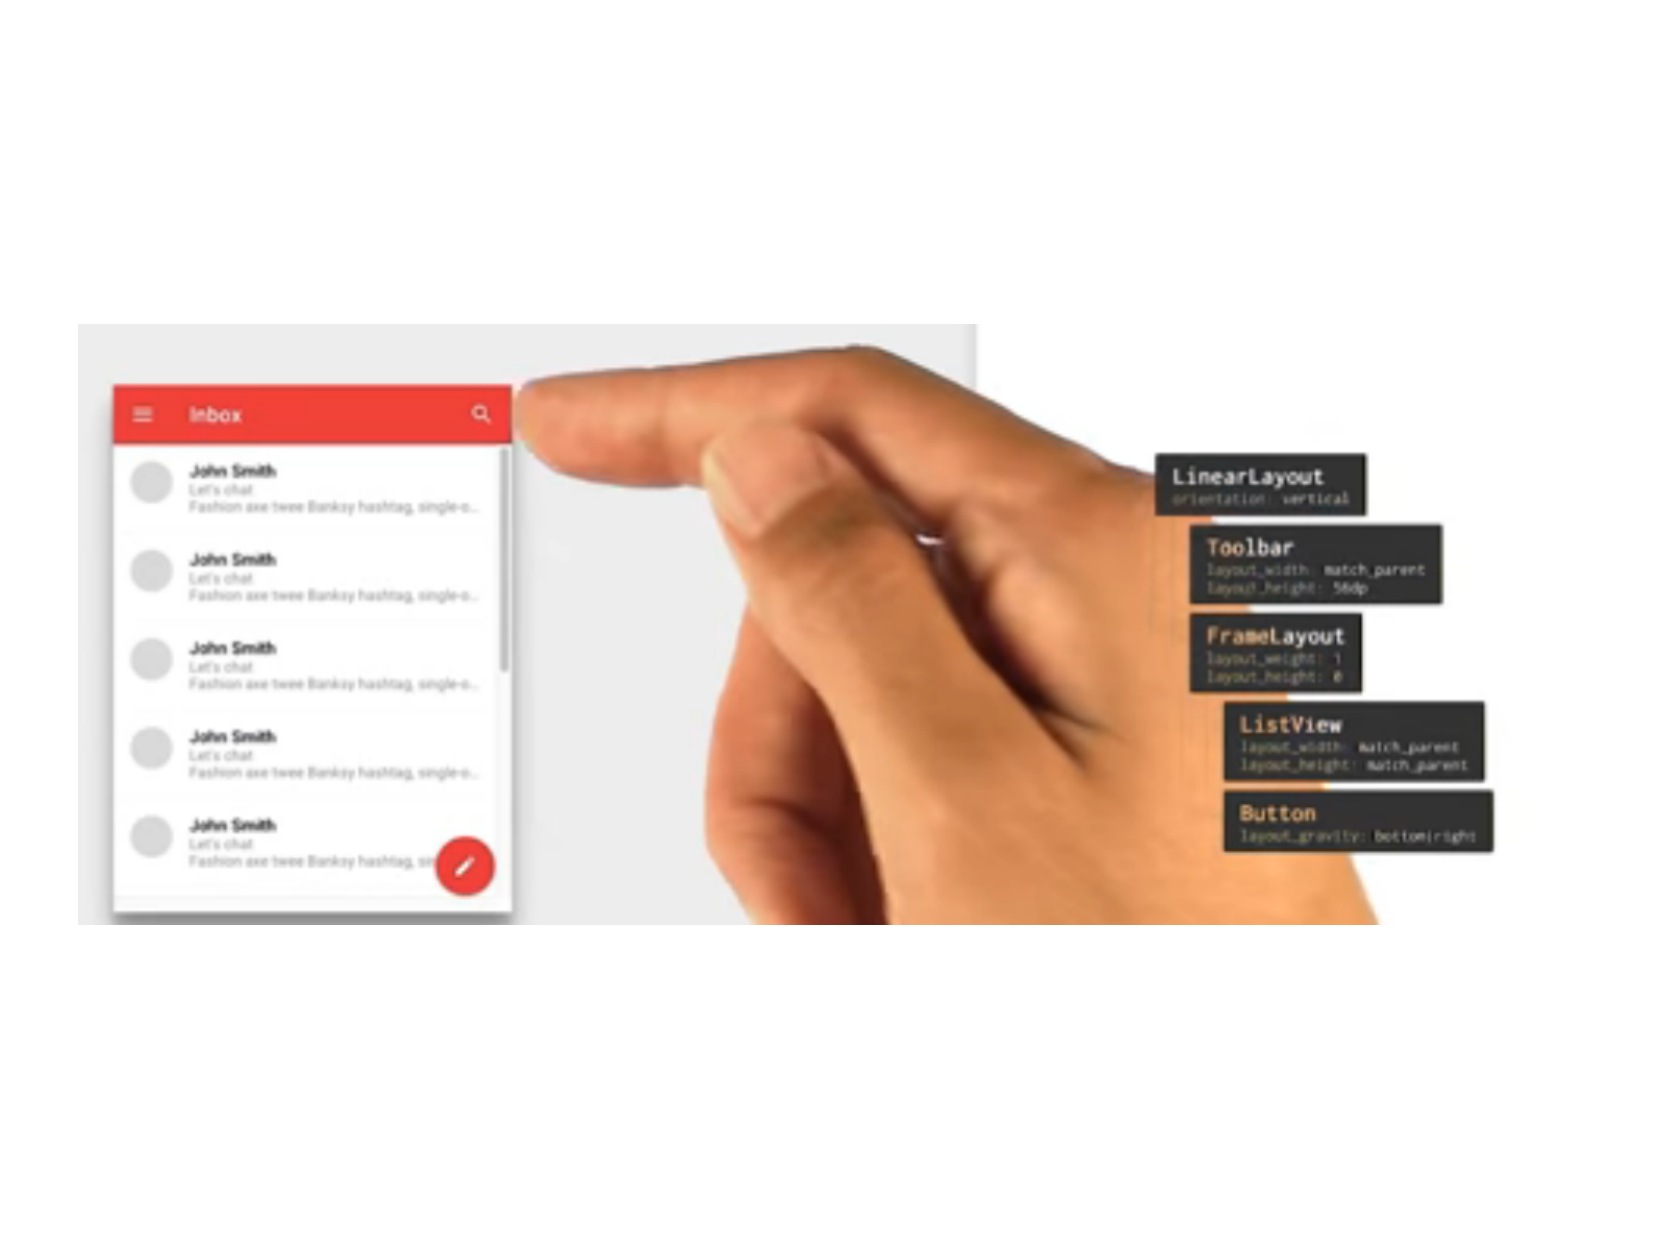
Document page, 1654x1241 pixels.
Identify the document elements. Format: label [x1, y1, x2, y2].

picture [78, 324, 1593, 925]
